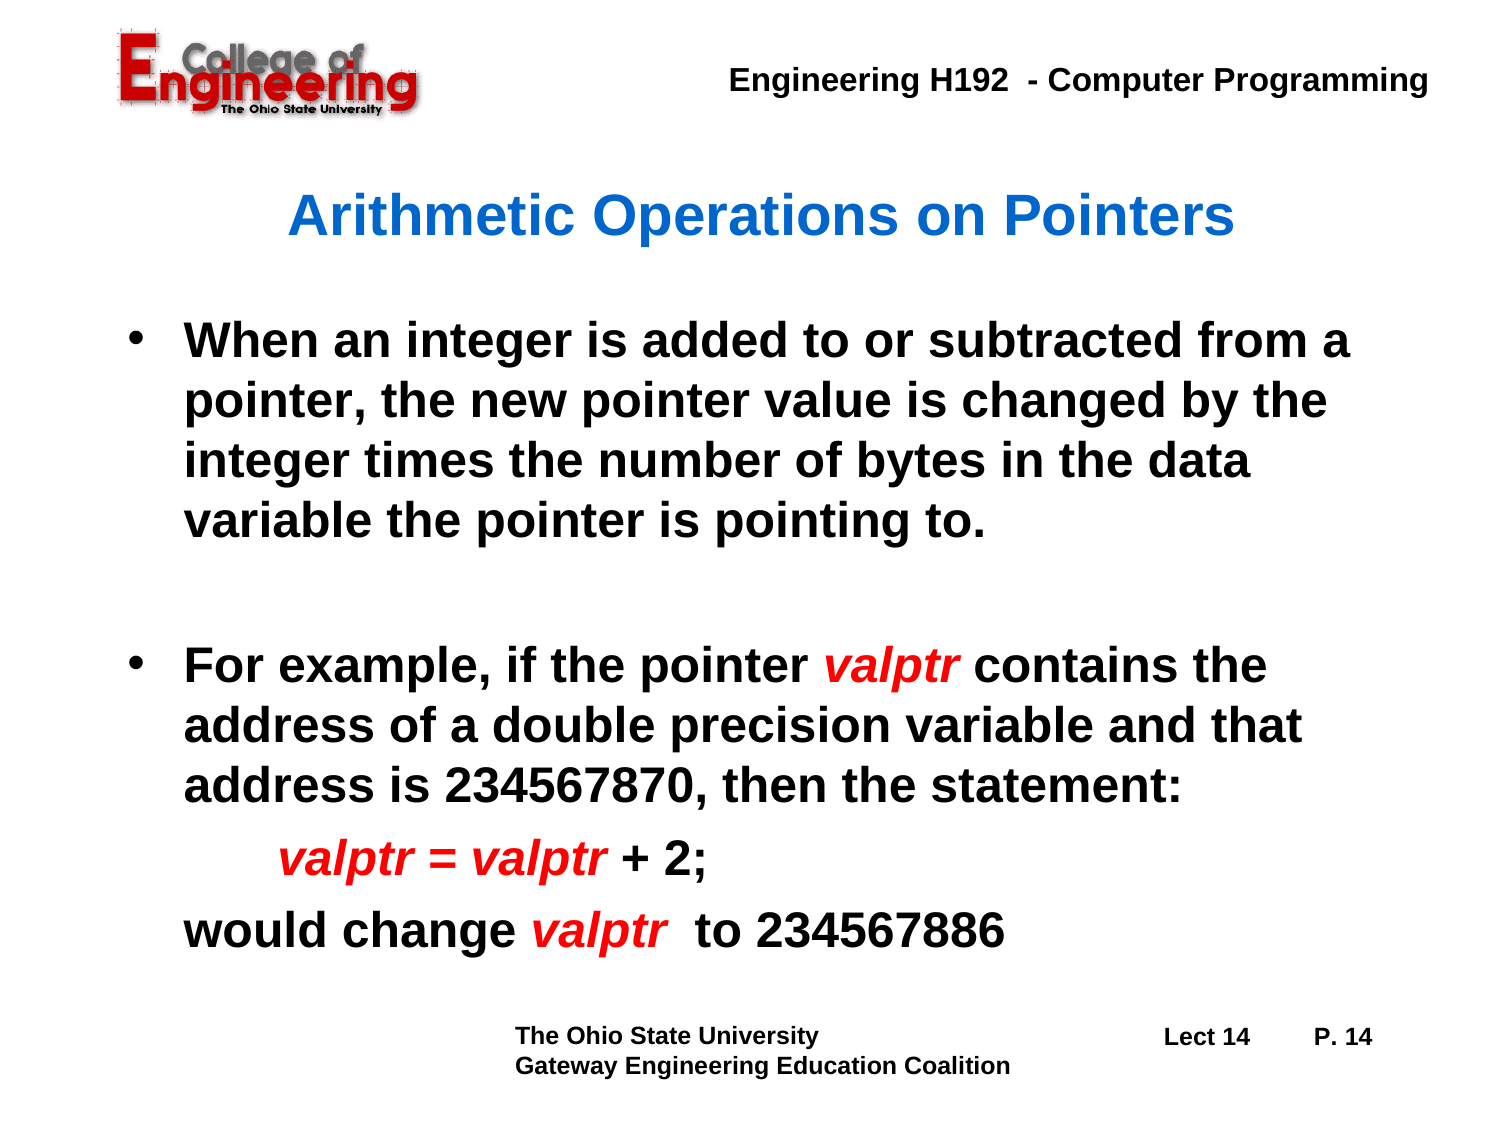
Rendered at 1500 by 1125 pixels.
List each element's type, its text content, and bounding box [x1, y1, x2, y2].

list When an integer is added to or subtracted from a pointer, the new pointer value is changed by the integer times the number of bytes in the data variable the pointer is pointing to. For example, if the pointer valptr contains the address of a double precision variable and that address is 234567870, then the statement: valptr = valptr + 2; would change valptr to 234567886 [112, 299, 1388, 976]
title Arithmetic Operations on Pointers [125, 174, 1401, 250]
